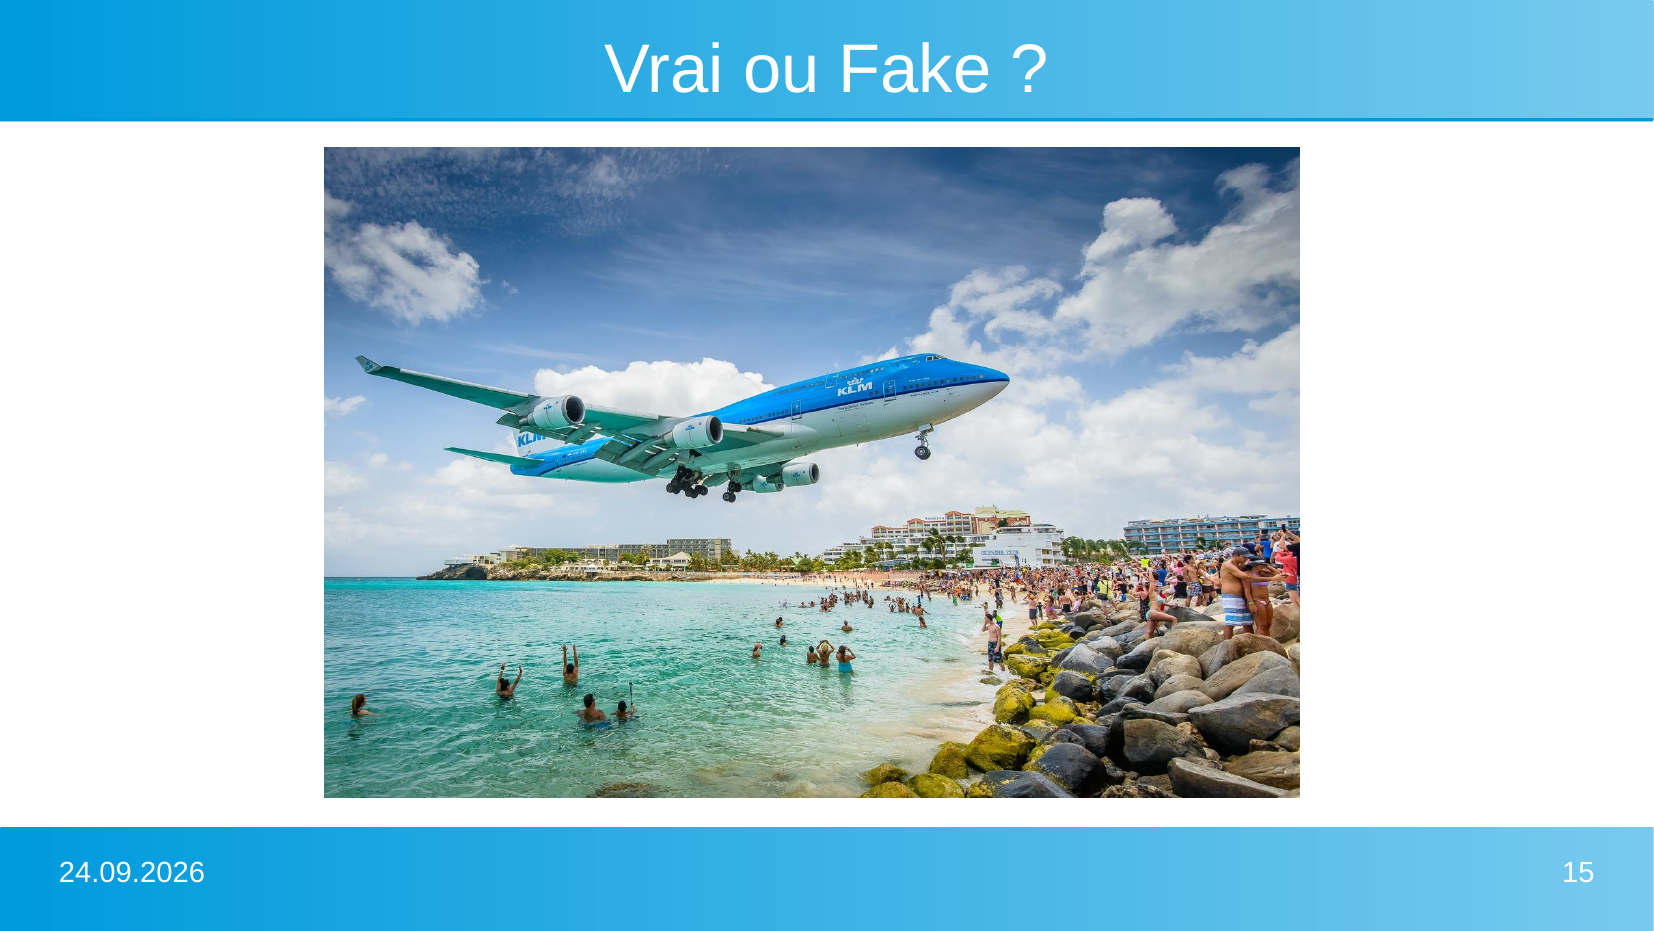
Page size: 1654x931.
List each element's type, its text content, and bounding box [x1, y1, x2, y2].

title Vrai ou Fake ? [59, 29, 1595, 108]
picture [324, 147, 1300, 798]
